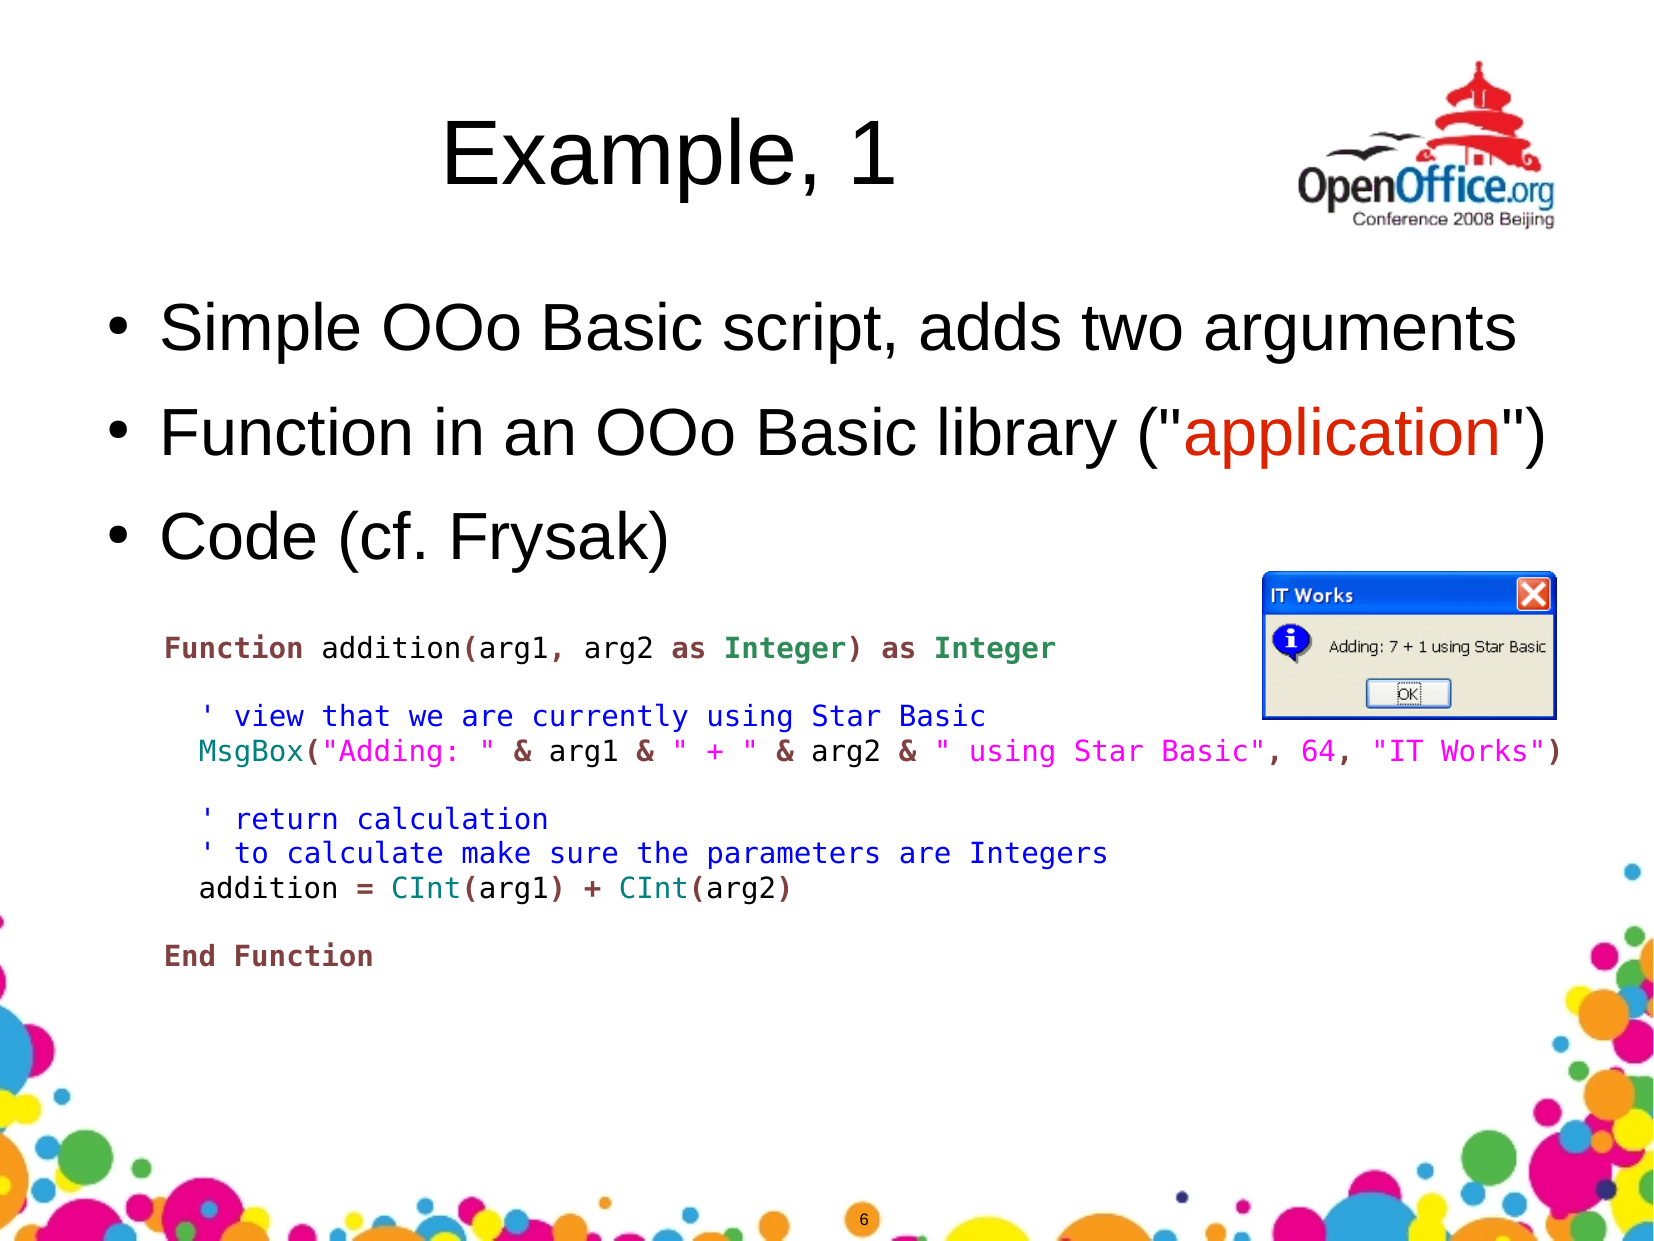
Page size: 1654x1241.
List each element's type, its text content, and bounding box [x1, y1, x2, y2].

picture [1285, 51, 1569, 250]
list Simple OOo Basic script, adds two arguments Function in an OOo Basic library ("application") Code (cf. Frysak) Function addition(arg1, arg2 as Integer) as Integer ' view that we are currently using Star Basic MsgBox("Adding: " & arg1 & " + " & arg2 & " using Star Basic", 64, "IT Works") ' return calculation ' to calculate make sure the parameters are Integers addition = CInt(arg1) + CInt(arg2) End Function [88, 290, 1577, 1109]
picture [0, 810, 1654, 1241]
title Example, 1 [82, 49, 1258, 257]
picture [1262, 571, 1557, 720]
